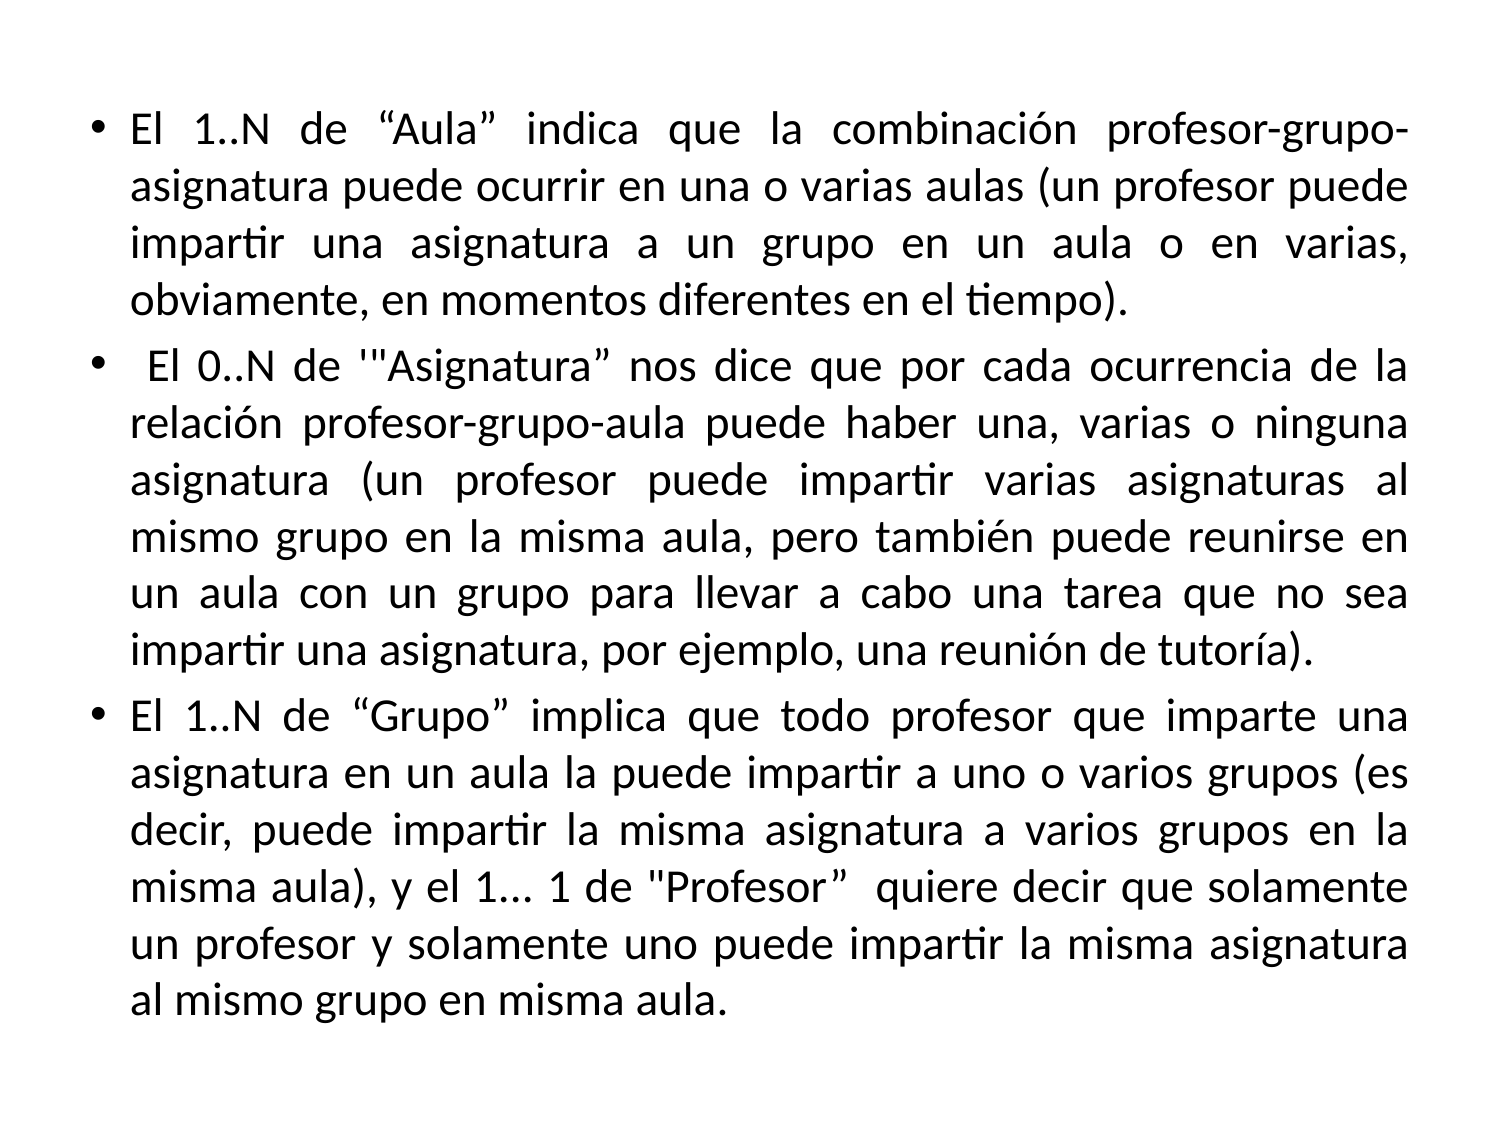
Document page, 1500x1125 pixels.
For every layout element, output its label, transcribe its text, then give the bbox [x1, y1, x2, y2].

list El 1..N de “Aula” indica que la combinación profesor-grupo-asignatura puede ocurrir en una o varias aulas (un profesor puede impartir una asignatura a un grupo en un aula o en varias, obviamente, en momentos diferentes en el tiempo). El 0..N de '"Asignatura” nos dice que por cada ocurrencia de la relación profesor-grupo-aula puede haber una, varias o ninguna asignatura (un profesor puede impartir varias asignaturas al mismo grupo en la misma aula, pero también puede reunirse en un aula con un grupo para llevar a cabo una tarea que no sea impartir una asignatura, por ejemplo, una reunión de tutoría). El 1..N de “Grupo” implica que todo profesor que imparte una asignatura en un aula la puede impartir a uno o varios grupos (es decir, puede impartir la misma asignatura a varios grupos en la misma aula), y el 1... 1 de "Profesor” quiere decir que solamente un profesor y solamente uno puede impartir la misma asignatura al mismo grupo en misma aula. [75, 90, 1425, 1059]
